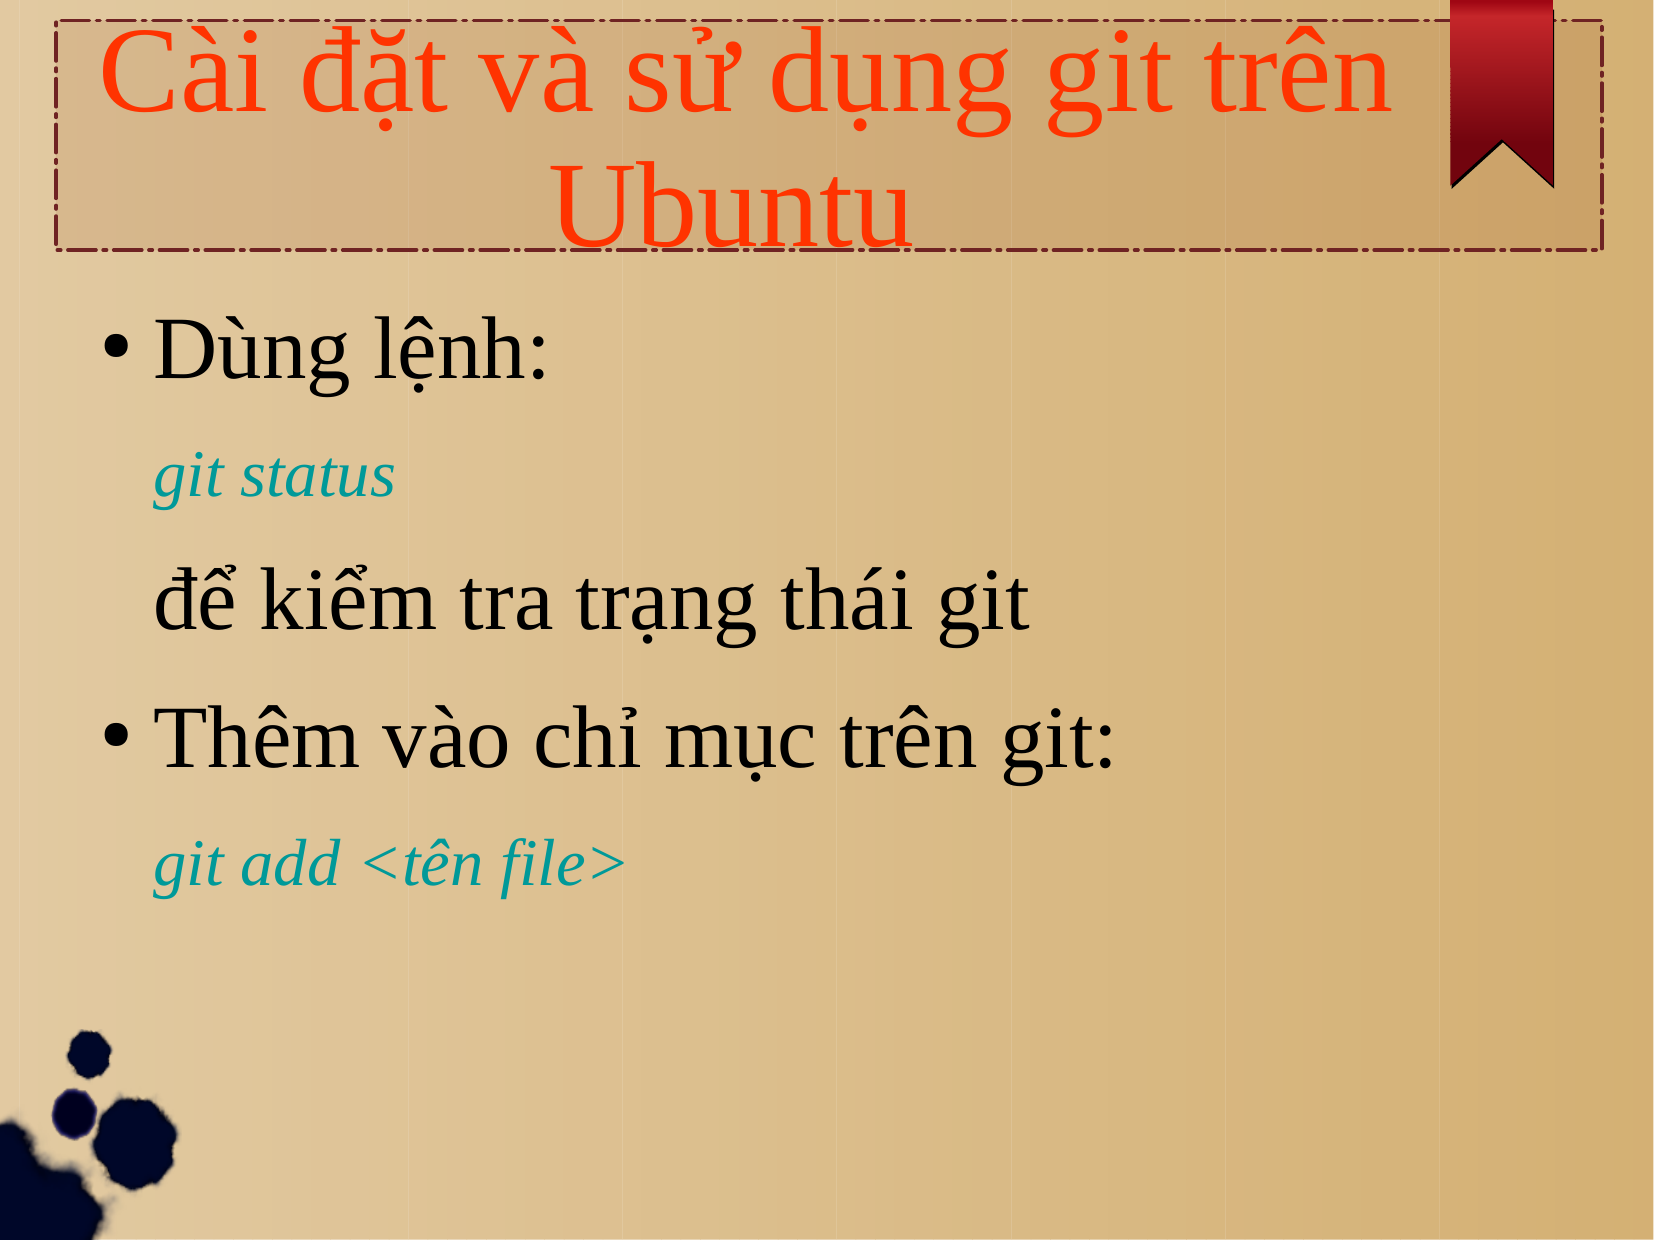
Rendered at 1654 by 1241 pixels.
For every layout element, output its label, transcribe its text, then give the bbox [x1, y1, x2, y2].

title Cài đặt và sử dụng git trên Ubuntu [82, 2, 1412, 274]
list Dùng lệnh: git status để kiểm tra trạng thái git Thêm vào chỉ mục trên git: git add <tên file> [82, 299, 1571, 1019]
